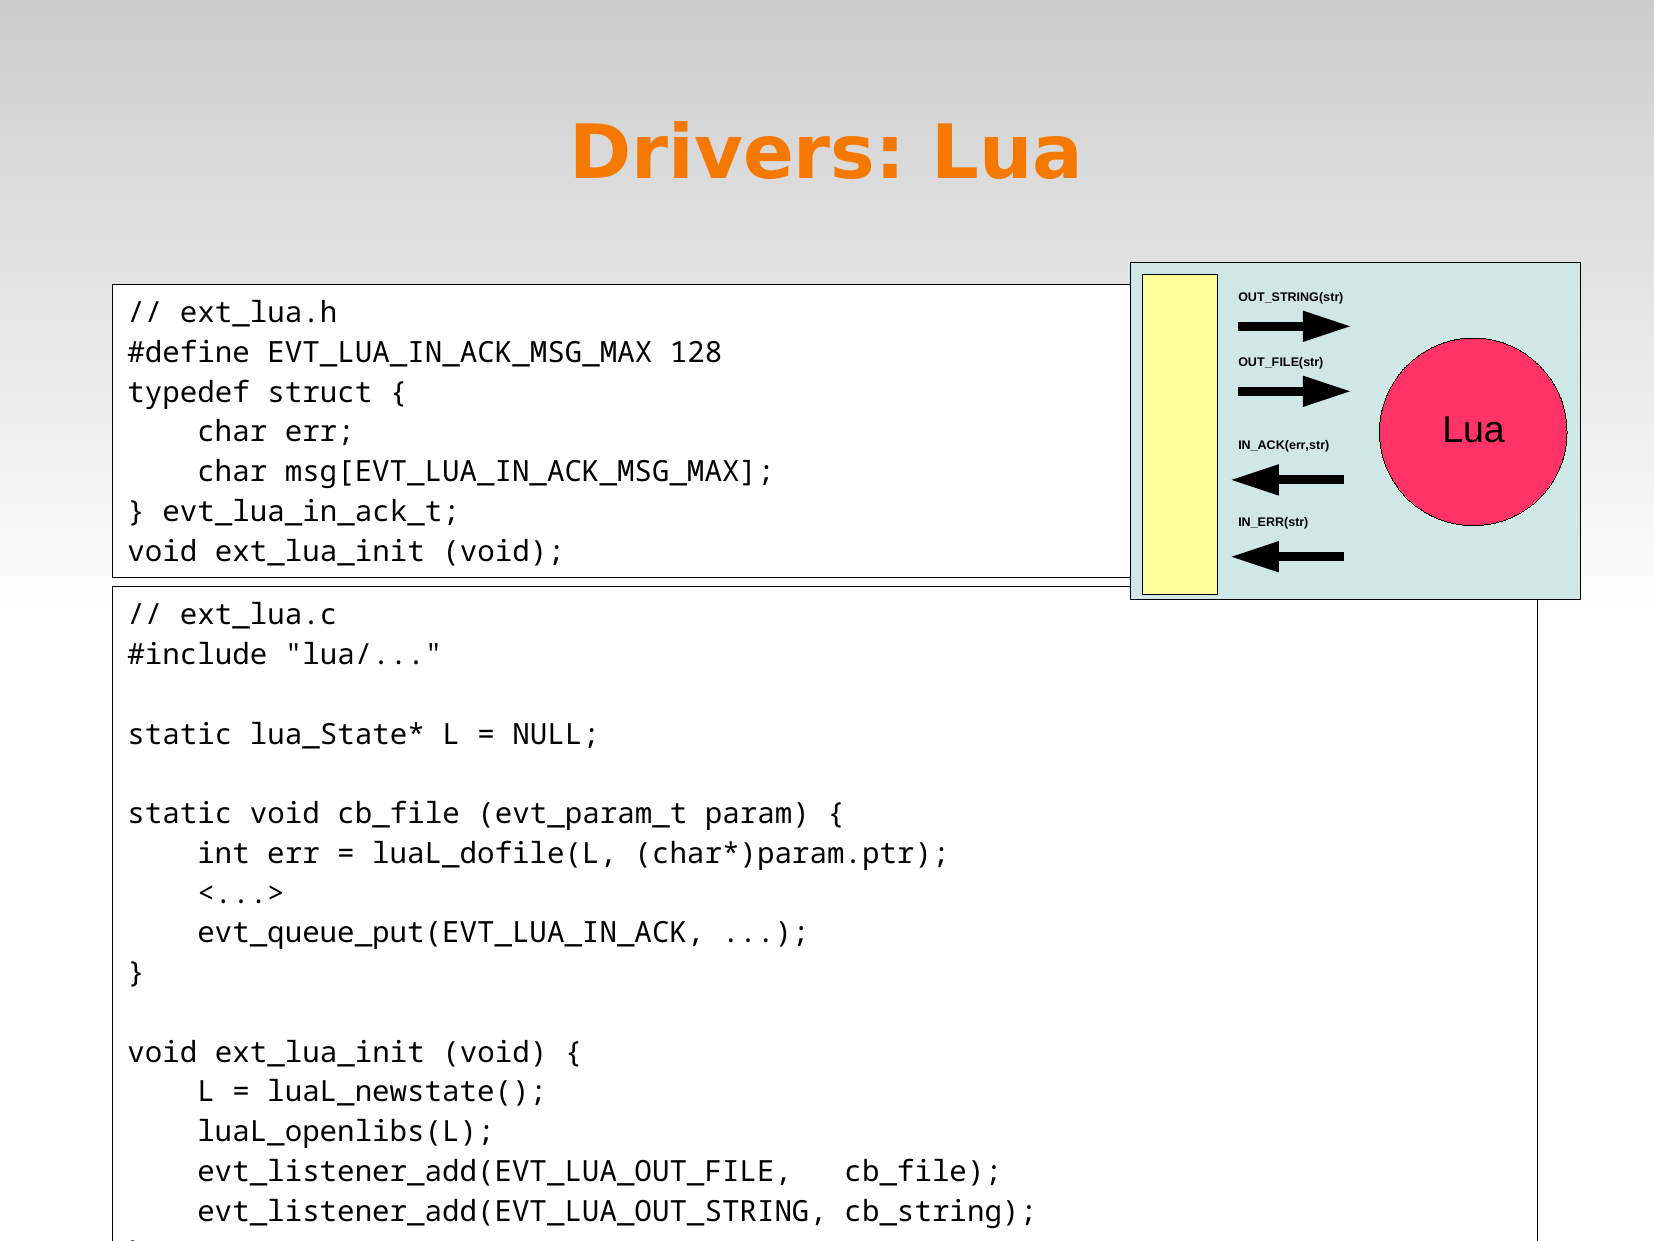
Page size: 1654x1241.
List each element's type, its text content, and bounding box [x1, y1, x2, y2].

text_box Lua [1427, 401, 1520, 459]
text_box IN_ACK(err,str) [1223, 430, 1374, 460]
text_box // ext_lua.h #define EVT_LUA_IN_ACK_MSG_MAX 128 typedef struct { char err; char msg[EVT_LUA_IN_ACK_MSG_MAX]; } evt_lua_in_ack_t; void ext_lua_init (void); [112, 284, 1130, 538]
text_box [1130, 262, 1581, 600]
text_box // ext_lua.c #include "lua/..." static lua_State* L = NULL; static void cb_file (evt_param_t param) { int err = luaL_dofile(L, (char*)param.ptr); <...> evt_queue_put(EVT_LUA_IN_ACK, ...); } void ext_lua_init (void) { L = luaL_newstate(); luaL_openlibs(L); evt_listener_add(EVT_LUA_OUT_FILE, cb_file); evt_listener_add(EVT_LUA_OUT_STRING, cb_string); } [112, 586, 1538, 1180]
title Drivers: Lua [82, 49, 1571, 257]
text_box OUT_STRING(str) [1223, 282, 1374, 312]
text_box IN_ERR(str) [1223, 507, 1374, 537]
text_box OUT_FILE(str) [1223, 347, 1374, 377]
